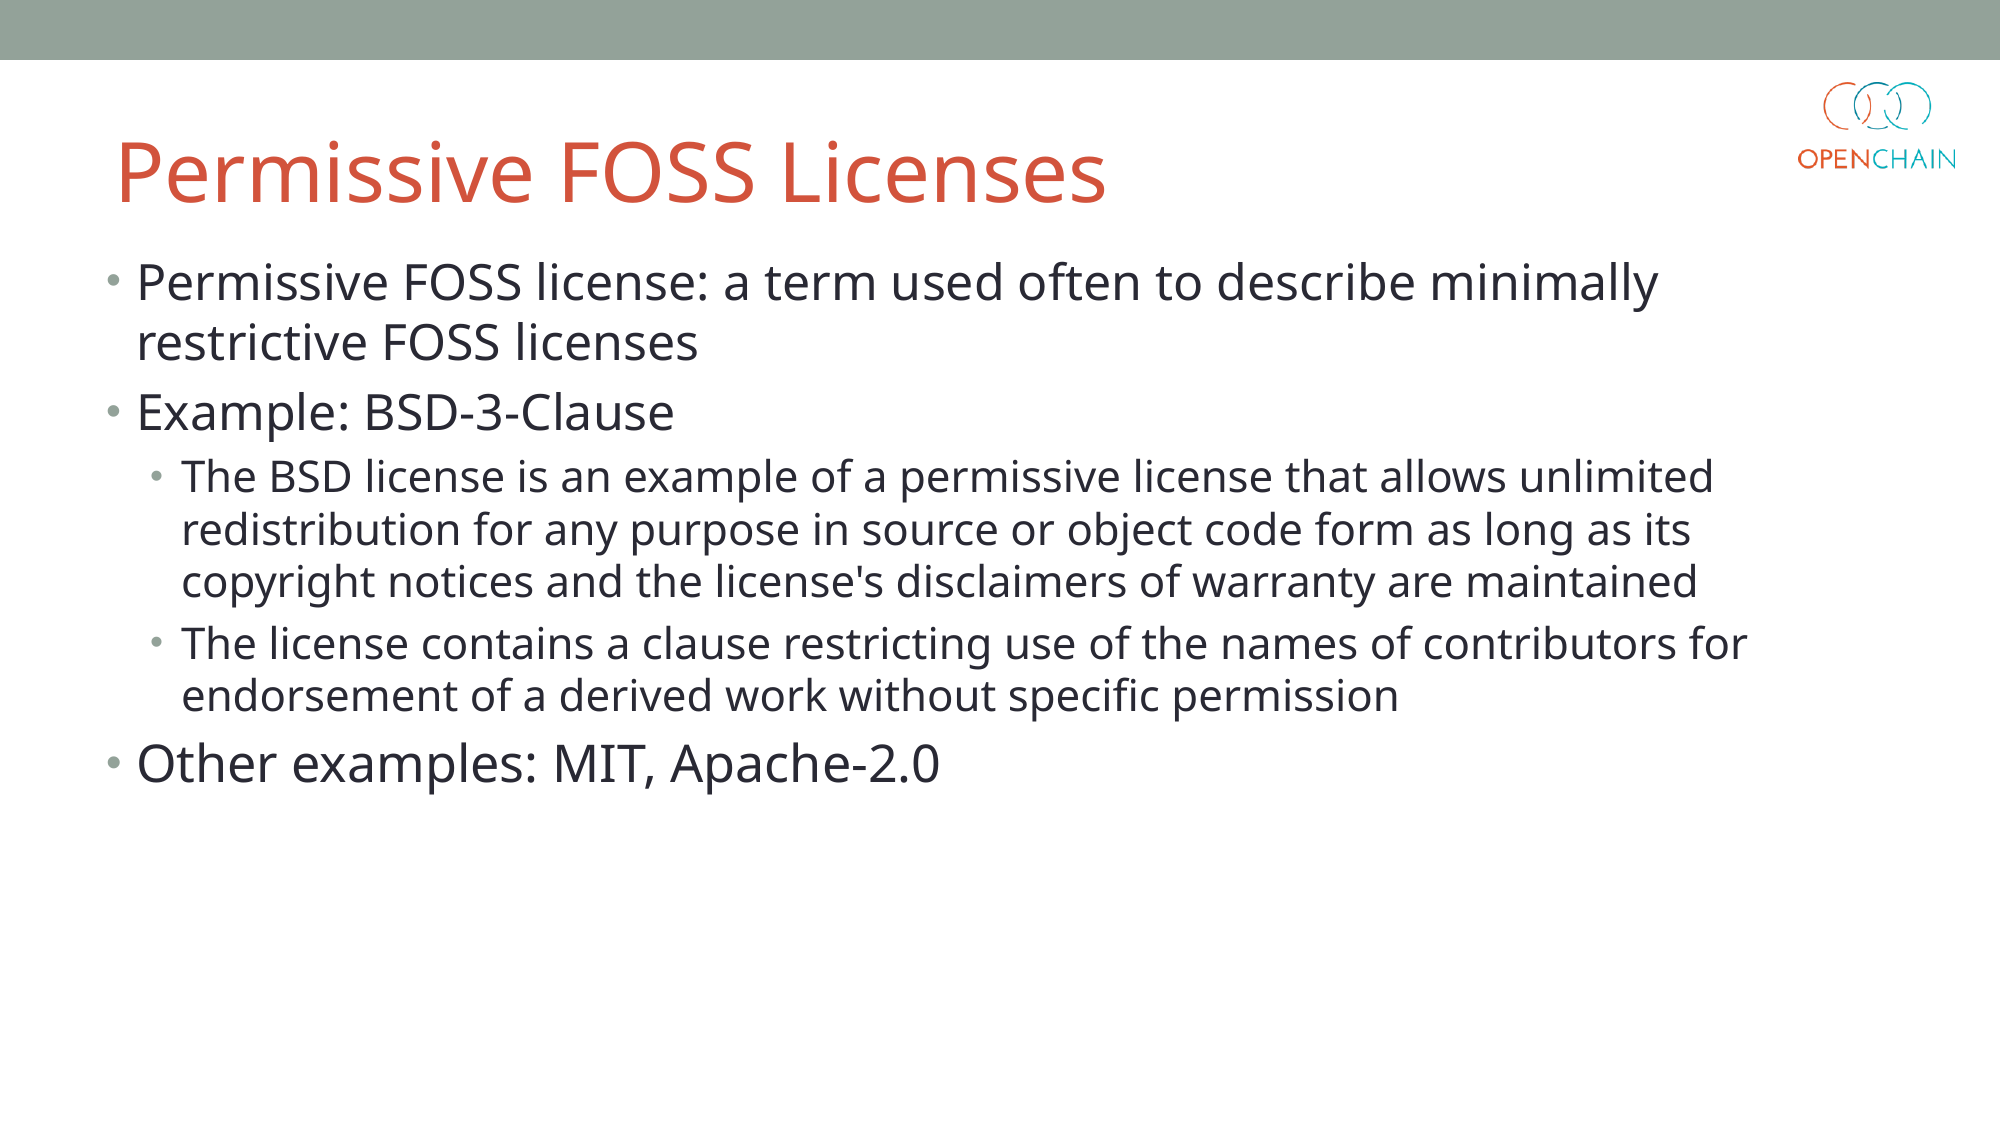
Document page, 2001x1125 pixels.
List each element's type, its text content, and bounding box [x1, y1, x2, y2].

text_box Permissive FOSS license: a term used often to describe minimally restrictive FOSS licenses Example: BSD-3-Clause The BSD license is an example of a permissive license that allows unlimited redistribution for any purpose in source or object code form as long as its copyright notices and the license's disclaimers of warranty are maintained The license contains a clause restricting use of the names of contributors for endorsement of a derived work without specific permission Other examples: MIT, Apache-2.0 [91, 243, 1863, 1093]
picture [1798, 82, 1955, 169]
text_box Permissive FOSS Licenses [99, 87, 1900, 250]
